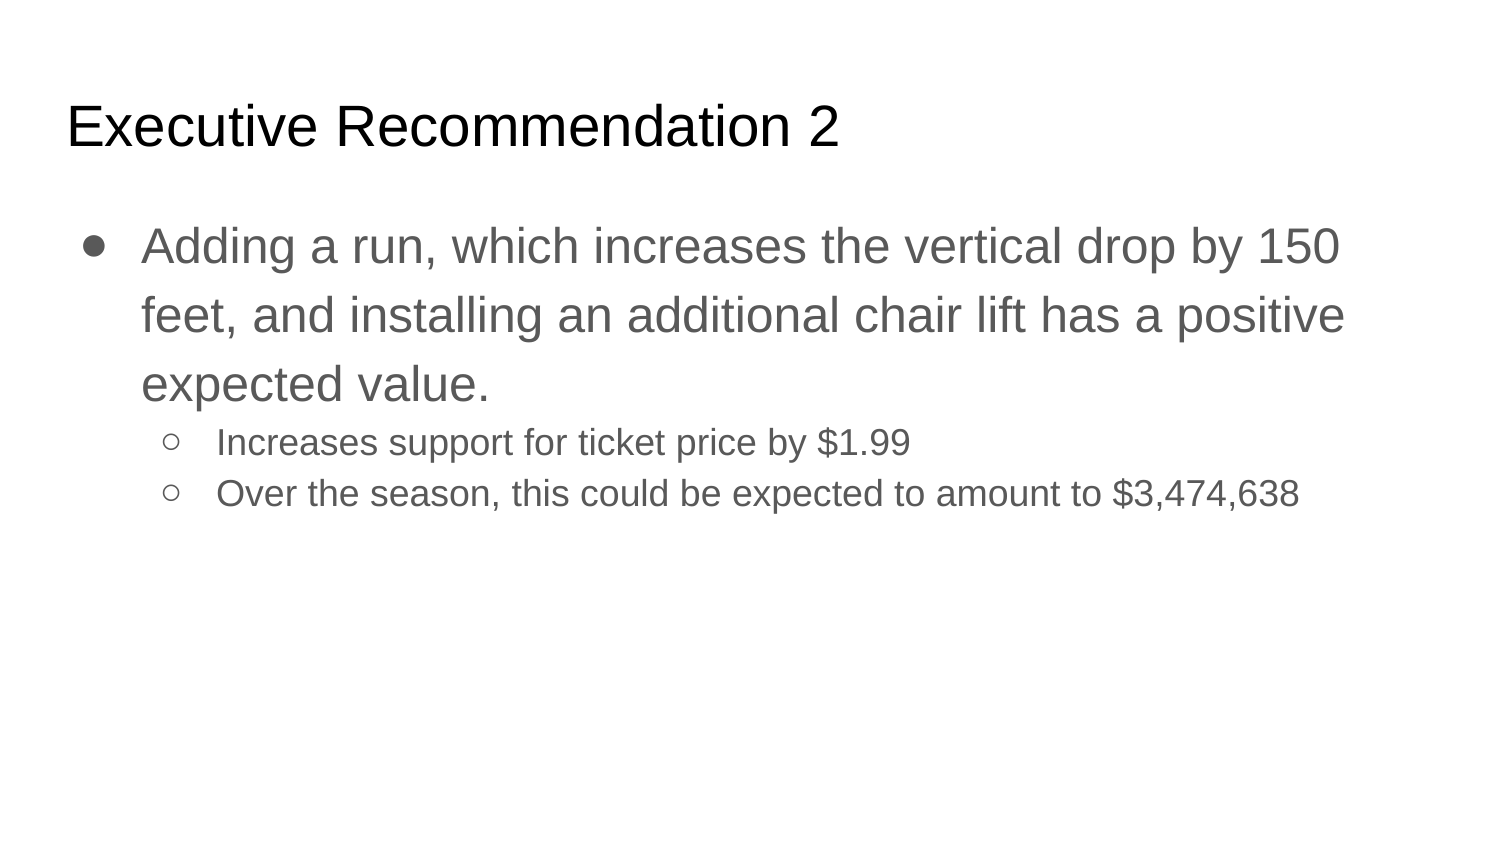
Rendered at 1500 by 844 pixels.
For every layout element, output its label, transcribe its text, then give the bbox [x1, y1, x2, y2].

title Executive Recommendation 2 [51, 72, 1449, 167]
list Adding a run, which increases the vertical drop by 150 feet, and installing an additional chair lift has a positive expected value. Increases support for ticket price by $1.99 Over the season, this could be expected to amount to $3,474,638 [51, 189, 1449, 750]
